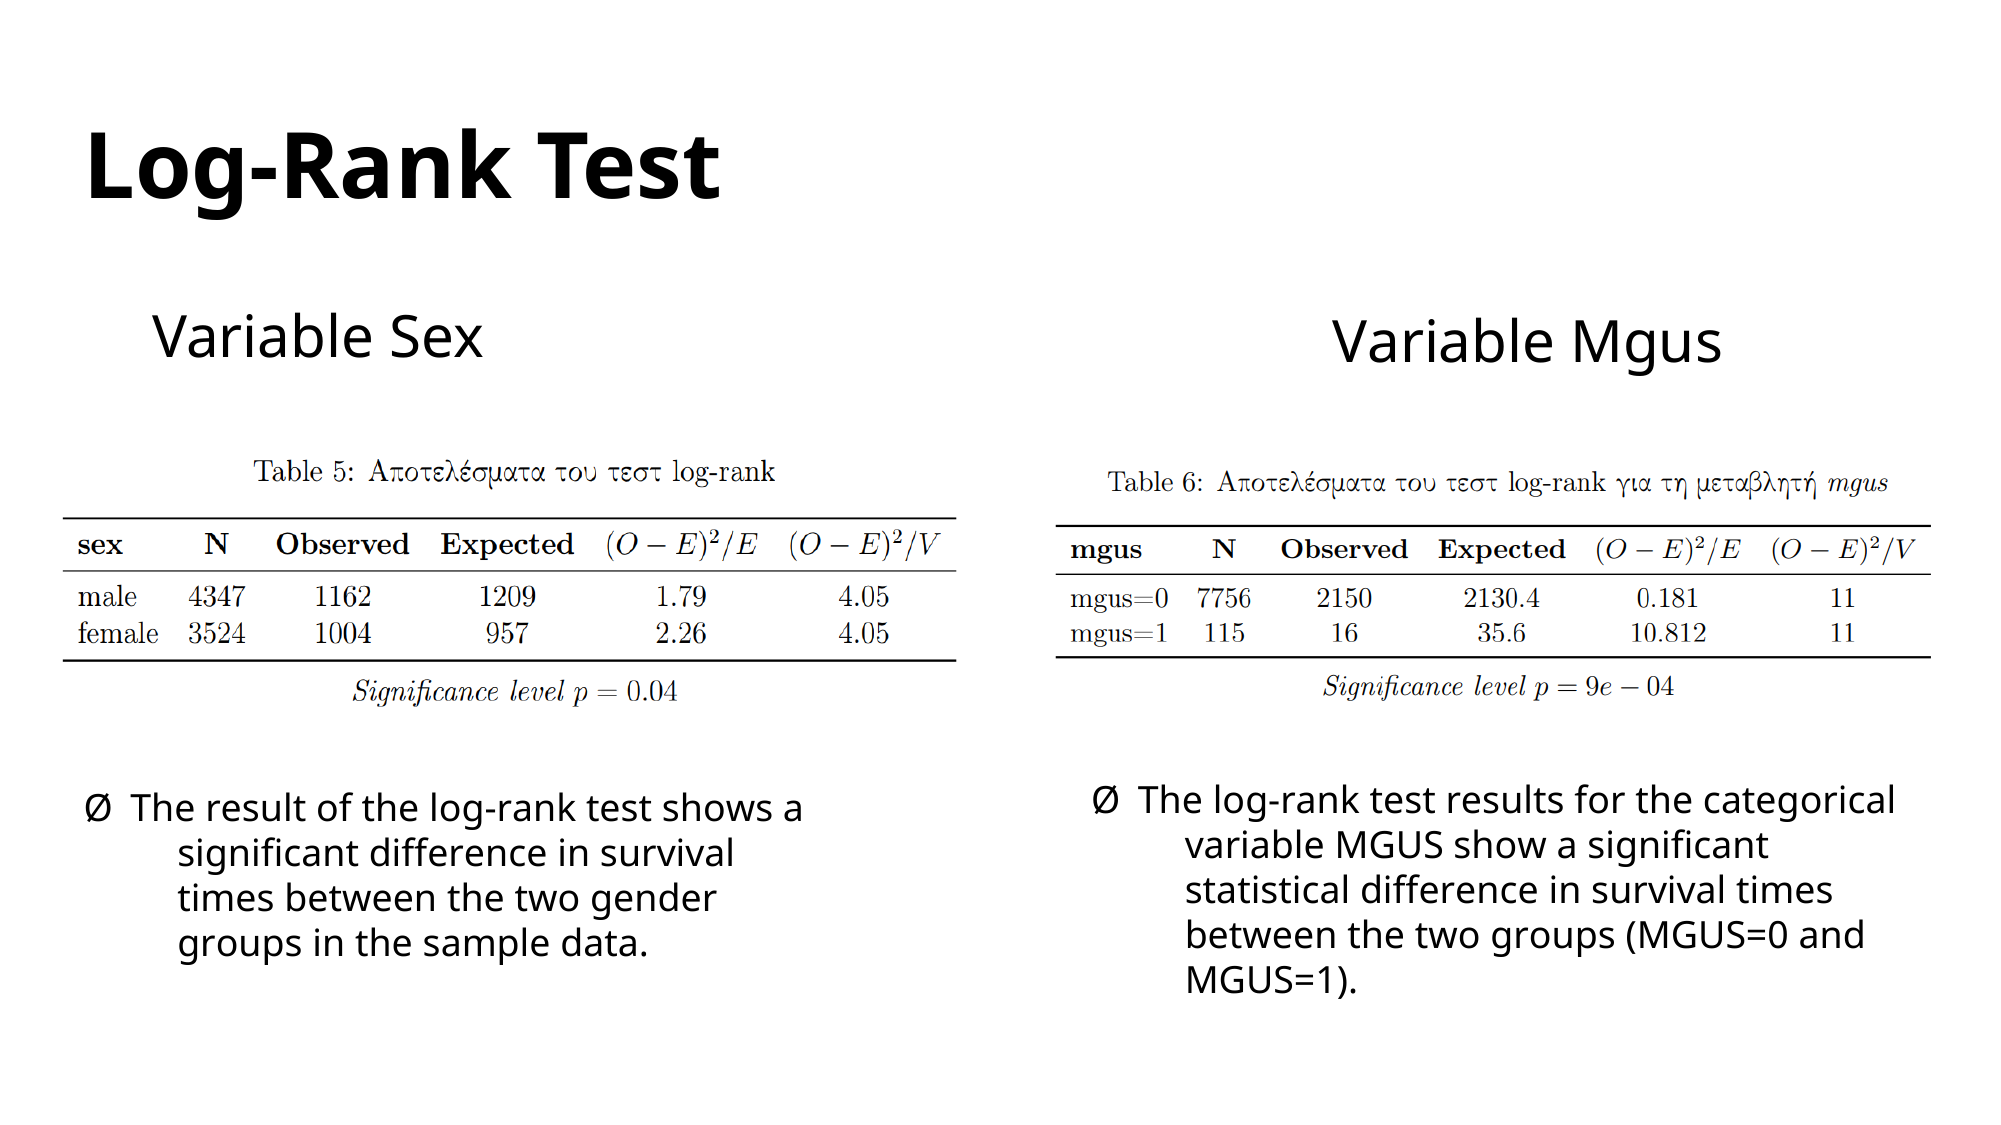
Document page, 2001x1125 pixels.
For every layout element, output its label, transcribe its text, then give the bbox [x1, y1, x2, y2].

text_box Variable Mgus [1317, 305, 1776, 409]
title Log-Rank Test [68, 59, 1794, 278]
text_box The log-rank test results for the categorical variable MGUS show a significant statistical difference in survival times between the two groups (MGUS=0 and MGUS=1). [1076, 768, 1932, 966]
text_box The result of the log-rank test shows a significant difference in survival times between the two gender groups in the sample data. [68, 776, 832, 974]
picture [19, 425, 1981, 740]
list Variable Sex [137, 299, 596, 404]
